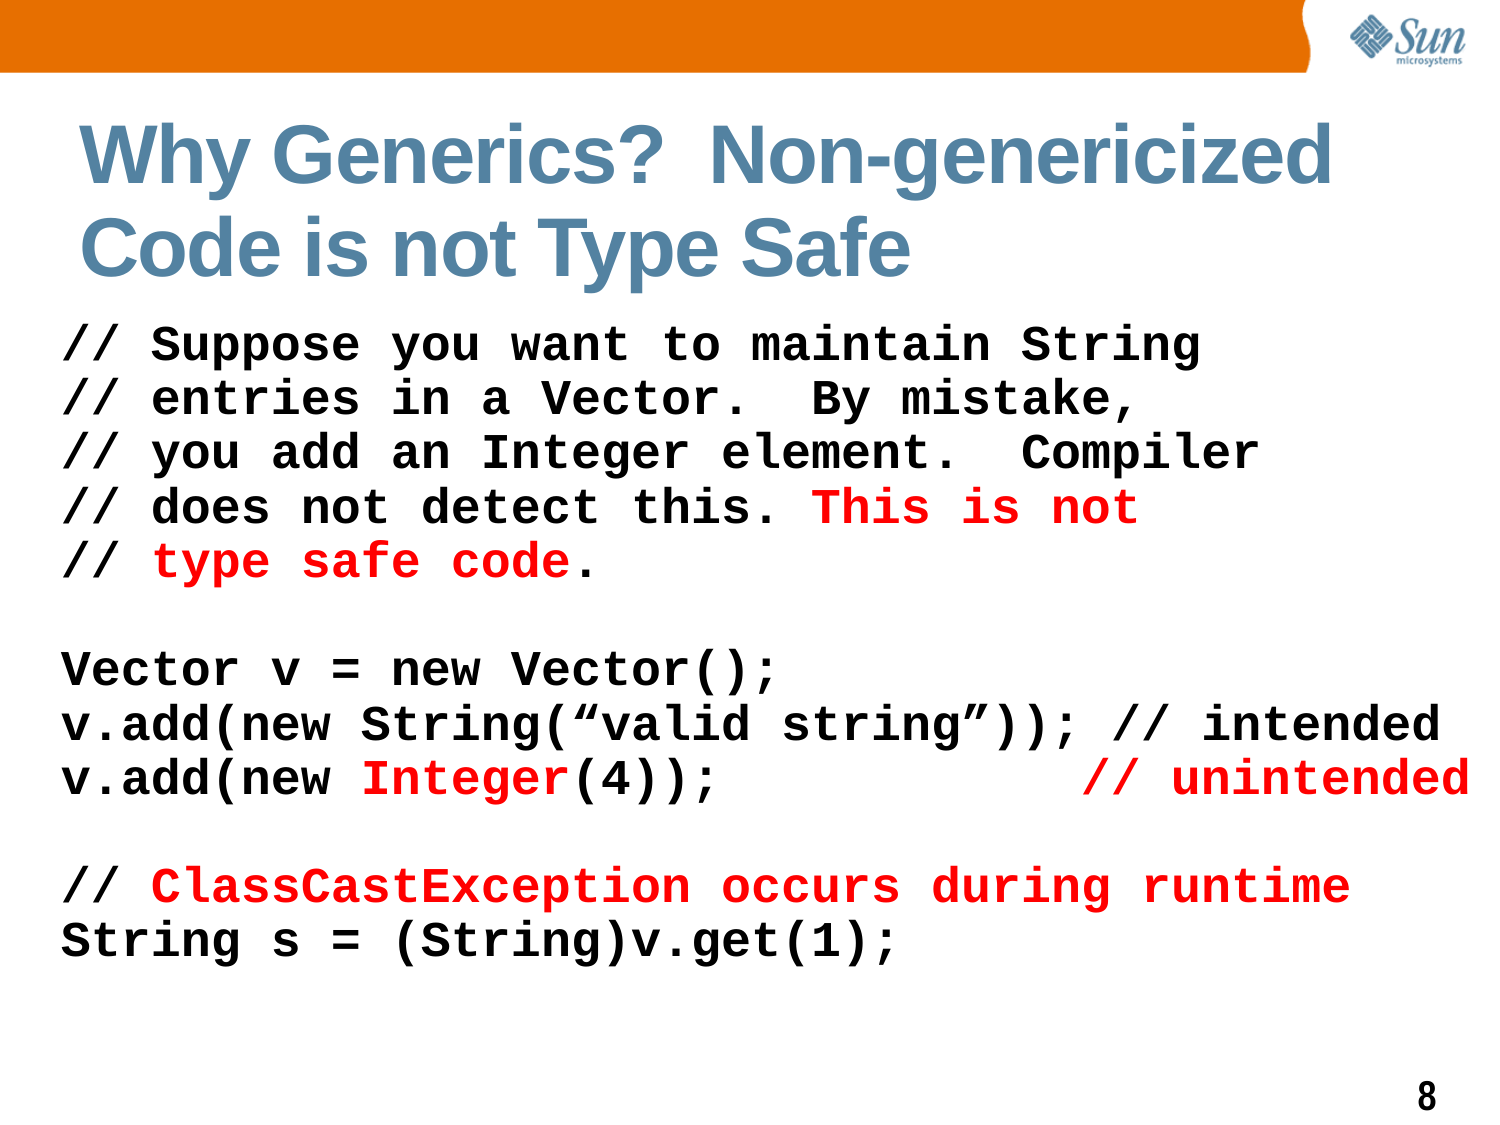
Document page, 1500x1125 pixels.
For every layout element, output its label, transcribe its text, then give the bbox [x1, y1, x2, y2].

text_box [156, 211, 1168, 269]
text_box // Suppose you want to maintain String // entries in a Vector. By mistake, // you add an Integer element. Compiler // does not detect this. This is not // type safe code. Vector v = new Vector(); v.add(new String(“valid string”)); // intended v.add(new Integer(4)); // unintended // ClassCastException occurs during runtime String s = (String)v.get(1); [60, 321, 1500, 1125]
title Why Generics? Non-genericized Code is not Type Safe [79, 108, 1442, 295]
picture [0, 0, 1500, 75]
